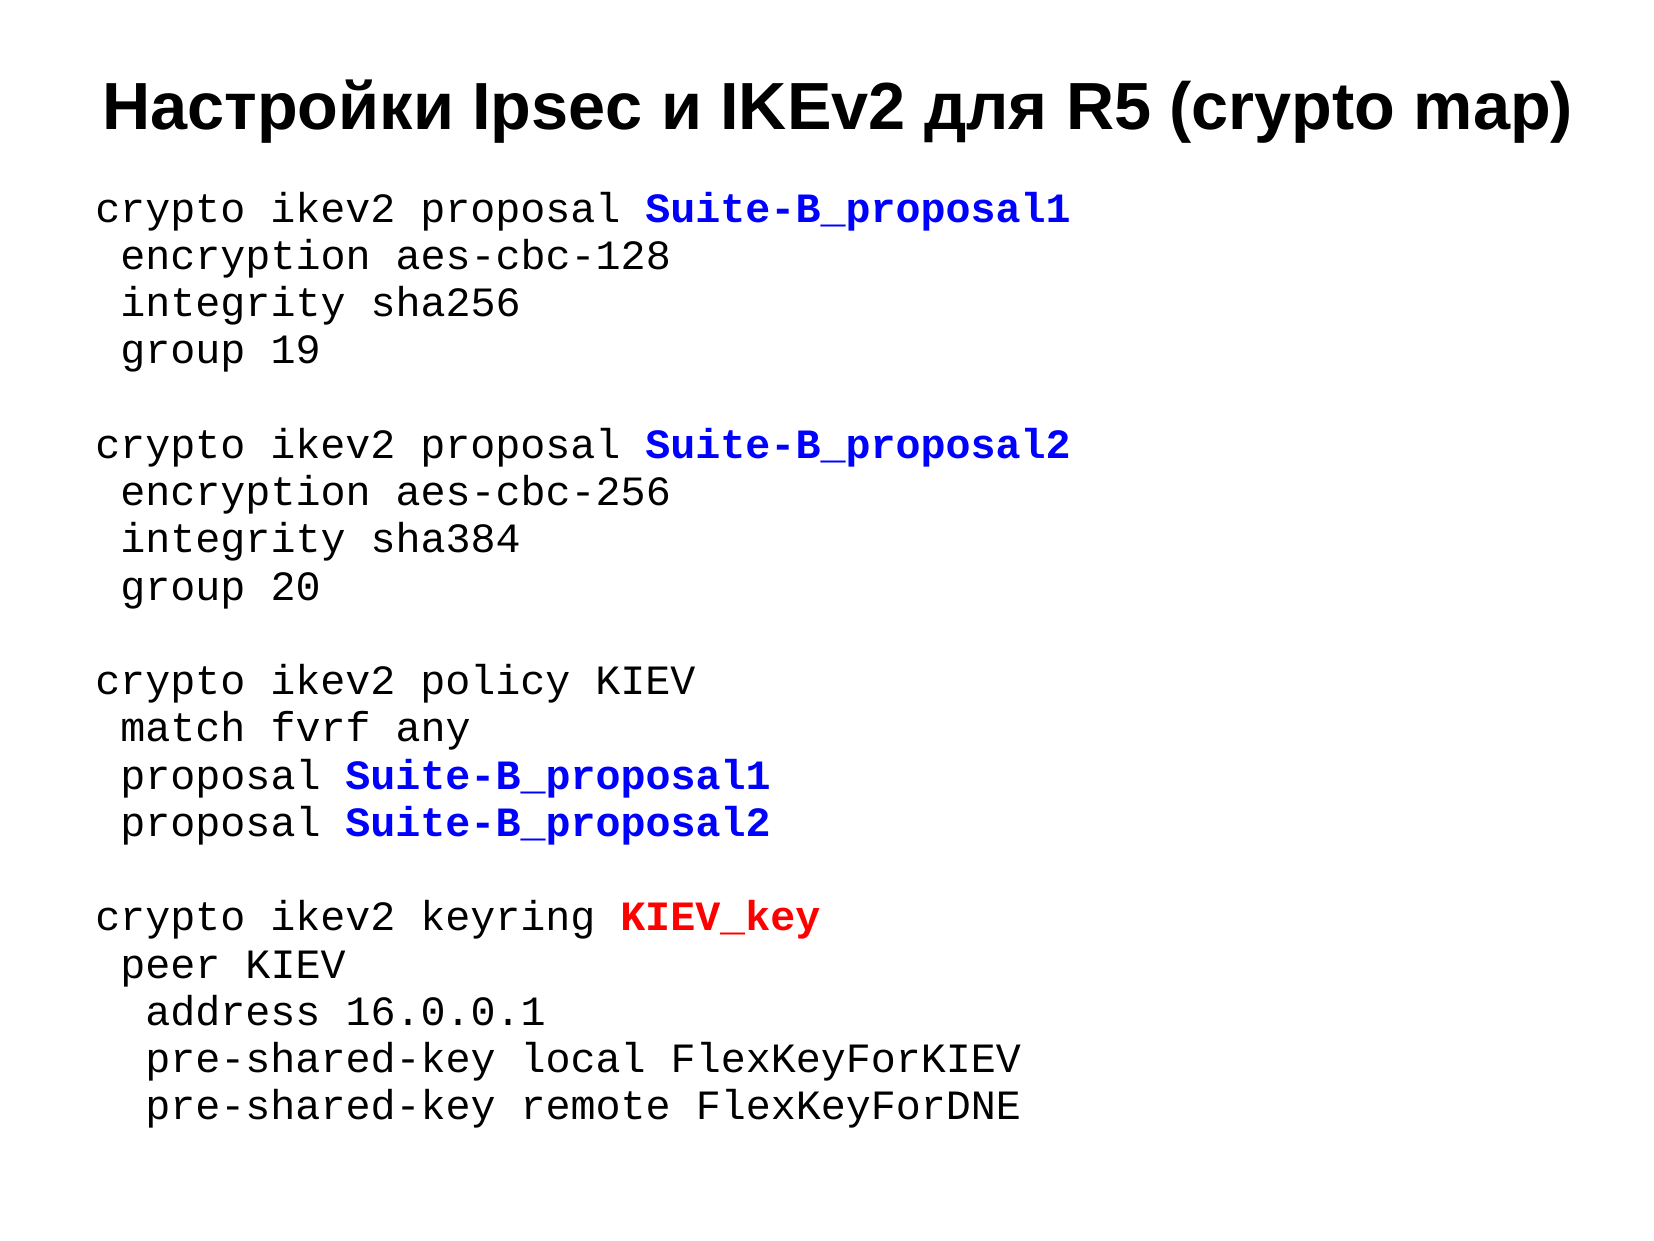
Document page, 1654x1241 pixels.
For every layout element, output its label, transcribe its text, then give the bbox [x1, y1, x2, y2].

list crypto ikev2 proposal Suite-B_proposal1 encryption aes-cbc-128 integrity sha256 group 19 crypto ikev2 proposal Suite-B_proposal2 encryption aes-cbc-256 integrity sha384 group 20 crypto ikev2 policy KIEV match fvrf any proposal Suite-B_proposal1 proposal Suite-B_proposal2 crypto ikev2 keyring KIEV_key peer KIEV address 16.0.0.1 pre-shared-key local FlexKeyForKIEV pre-shared-key remote FlexKeyForDNE [95, 187, 1538, 1208]
text_box Настройки Ipsec и IKEv2 для R5 (crypto map) [64, 37, 1613, 151]
